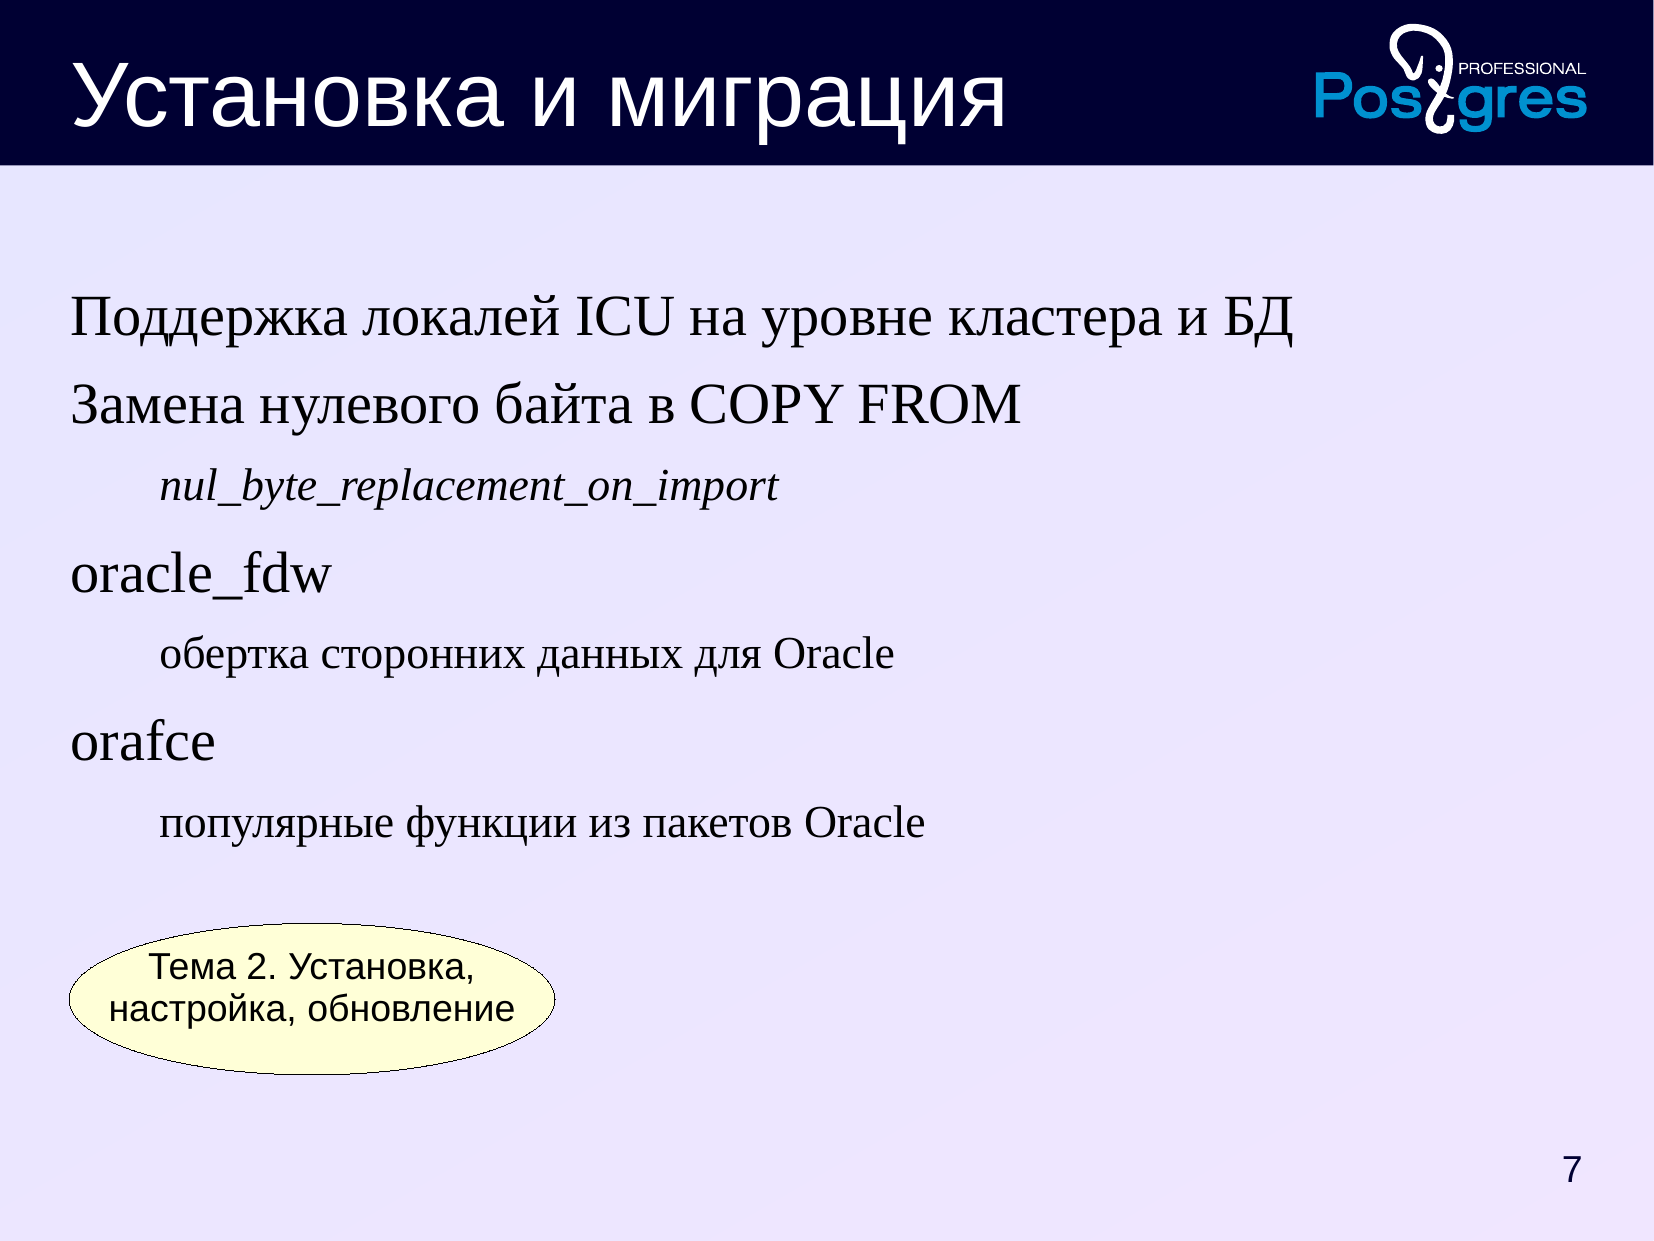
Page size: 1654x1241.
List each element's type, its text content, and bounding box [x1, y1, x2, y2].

title Установка и миграция [70, 43, 1241, 147]
list Поддержка локалей ICU на уровне кластера и БД Замена нулевого байта в COPY FROM nul_byte_replacement_on_import oracle_fdw обертка сторонних данных для Oracle orafce популярные функции из пакетов Oracle [70, 283, 1559, 1125]
text_box Тема 2. Установка, настройка, обновление [69, 923, 556, 1075]
